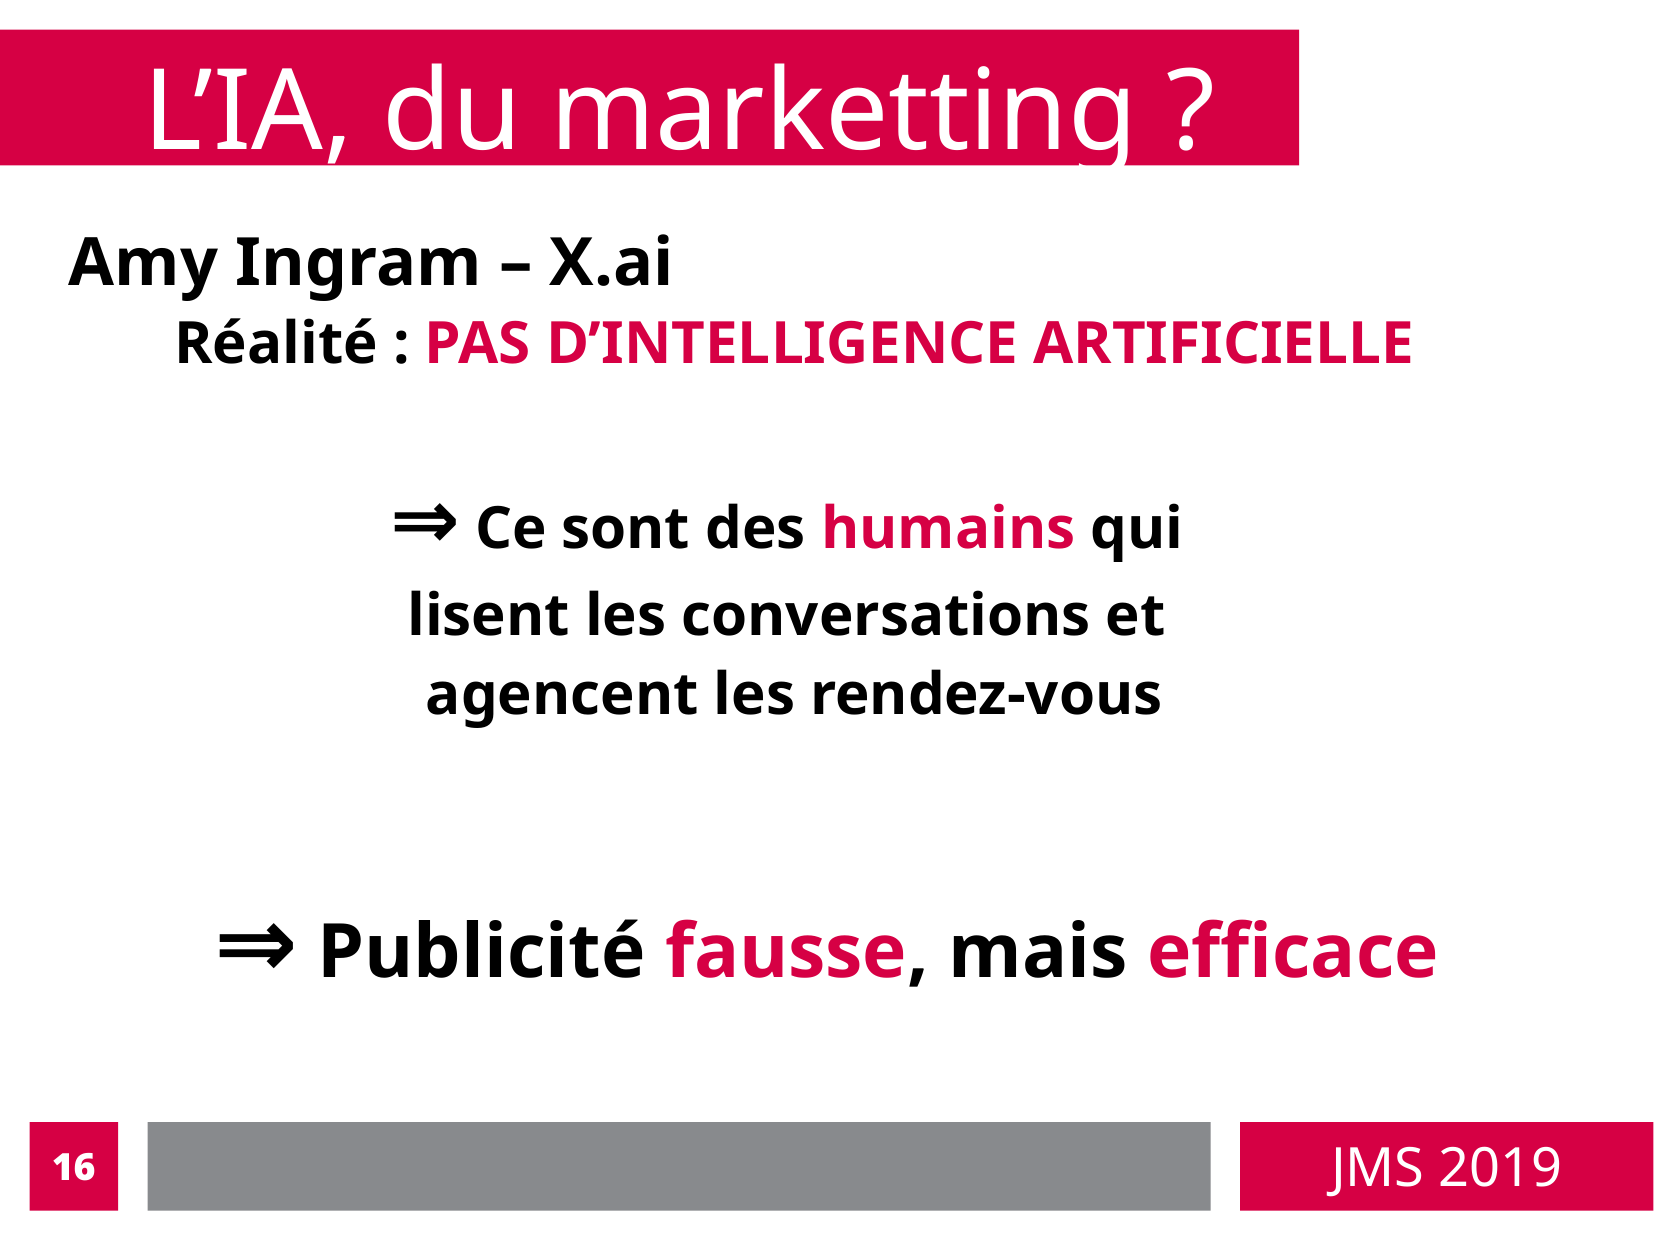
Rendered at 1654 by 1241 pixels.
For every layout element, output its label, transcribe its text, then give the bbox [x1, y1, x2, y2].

title L’IA, du marketting ? [0, 29, 1229, 178]
text_box Réalité : PAS D’INTELLIGENCE ARTIFICIELLE ⇒ Ce sont des humains qui lisent les conversations et agencent les rendez-vous [59, 324, 1530, 708]
text_box ⇒ Publicité fausse, mais efficace [53, 844, 1601, 1034]
text_box Amy Ingram – X.ai [0, 178, 795, 461]
